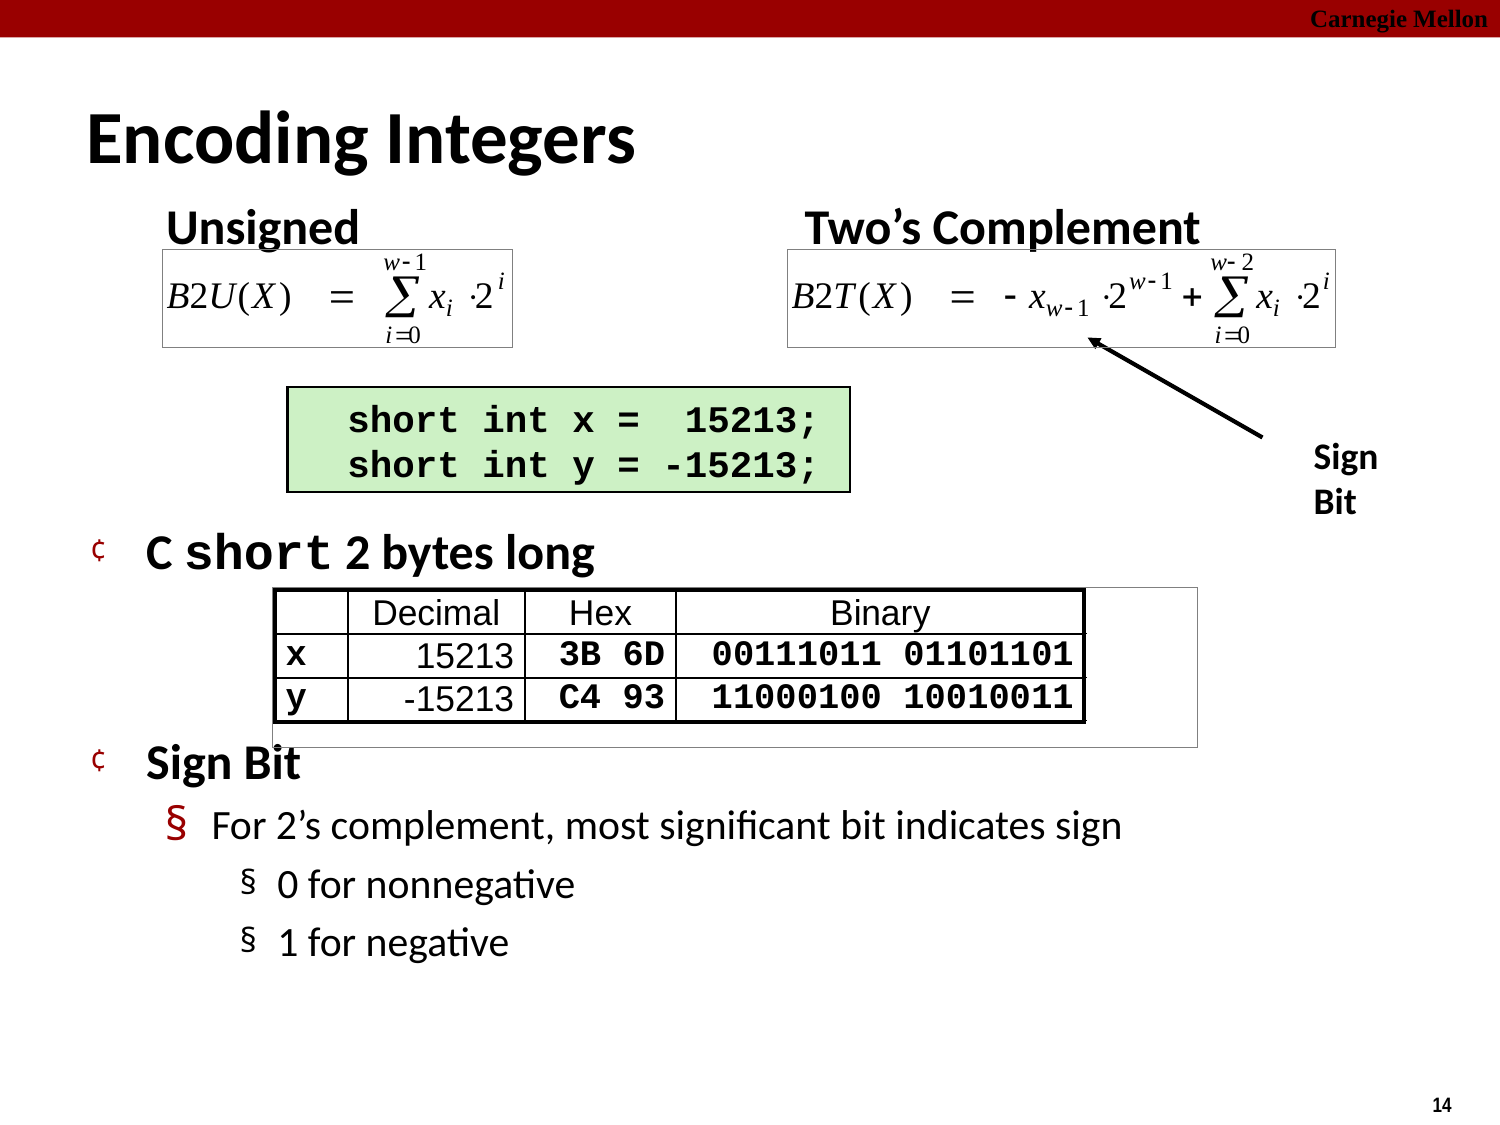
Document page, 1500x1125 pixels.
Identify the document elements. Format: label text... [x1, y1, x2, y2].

text_box Unsigned [151, 187, 376, 263]
chart [274, 588, 1200, 750]
list C short 2 bytes long Sign Bit For 2’s complement, most significant bit indicates sign 0 for nonnegative 1 for negative [75, 512, 1438, 1088]
picture [162, 249, 513, 348]
text_box Sign Bit [1298, 424, 1394, 530]
title Encoding Integers [71, 80, 1075, 175]
text_box short int x = 15213; short int y = -15213; [287, 387, 850, 493]
picture [272, 587, 1198, 748]
picture [787, 249, 1336, 348]
text_box Two’s Complement [789, 187, 1216, 249]
